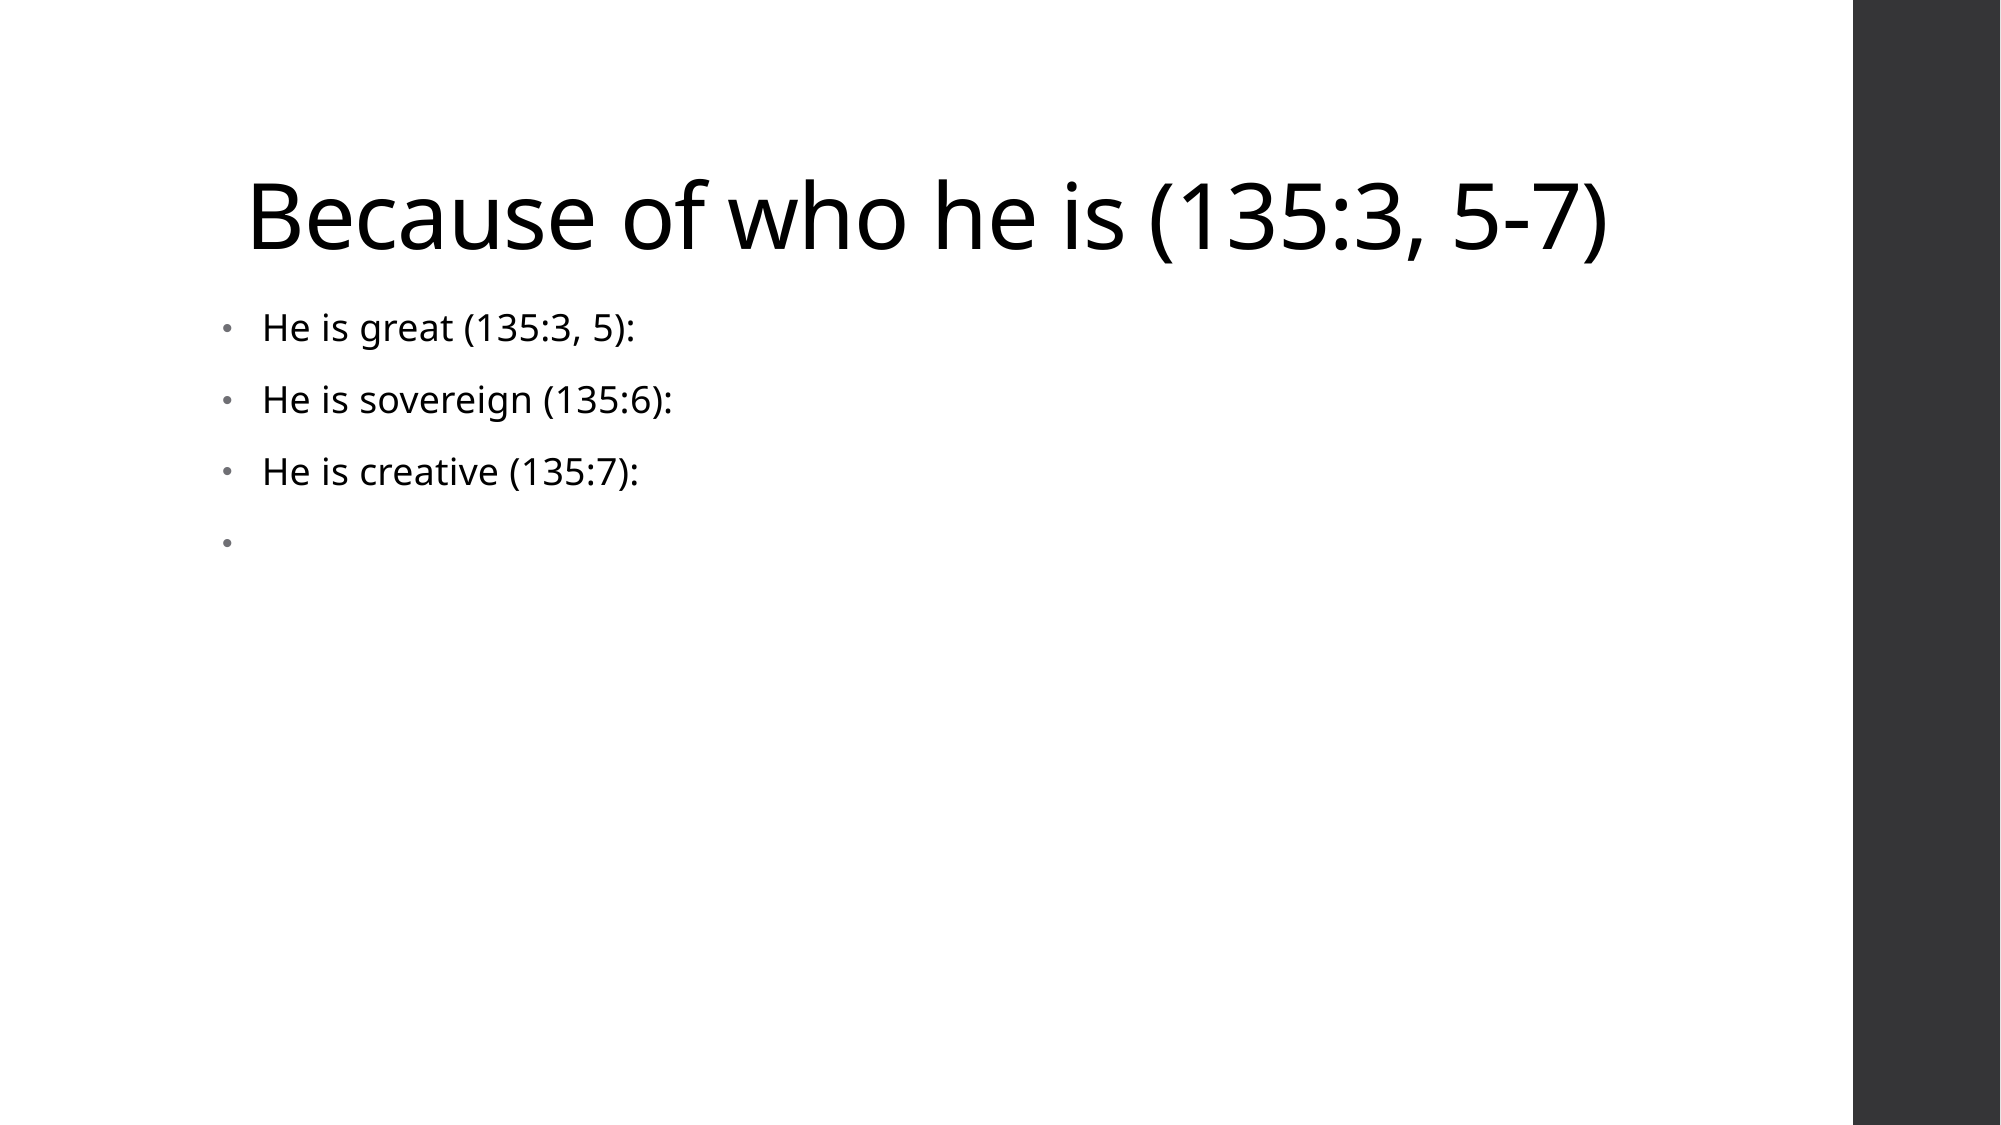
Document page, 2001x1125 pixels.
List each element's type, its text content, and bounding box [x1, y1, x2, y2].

title Because of who he is (135:3, 5-7) [206, 60, 1797, 278]
list He is great (135:3, 5): He is sovereign (135:6): He is creative (135:7): [206, 299, 1617, 1014]
